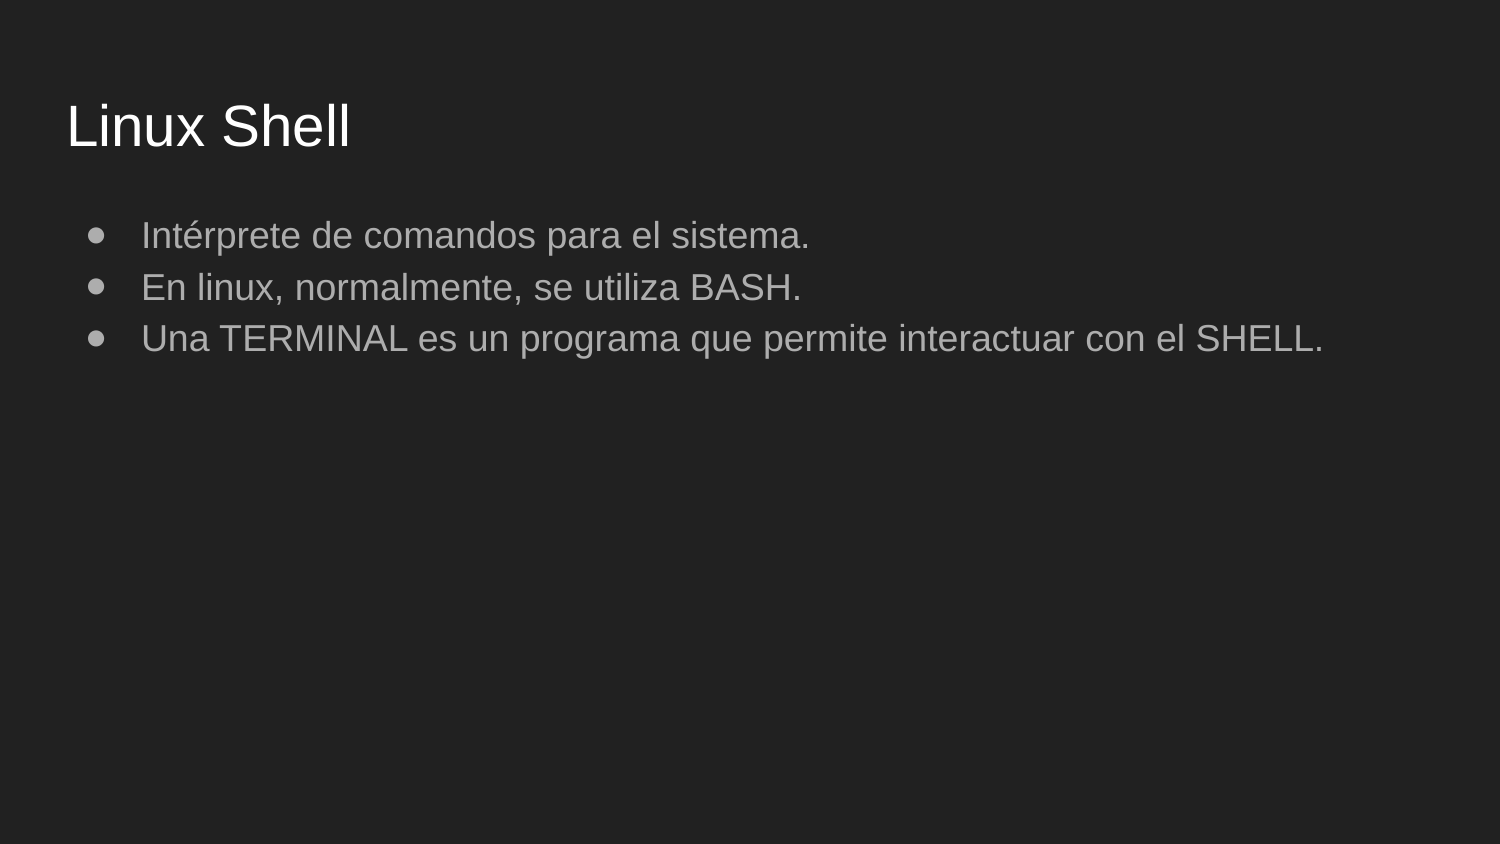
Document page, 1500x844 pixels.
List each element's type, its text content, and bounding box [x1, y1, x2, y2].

title Linux Shell [51, 72, 1449, 167]
list Intérprete de comandos para el sistema. En linux, normalmente, se utiliza BASH. Una TERMINAL es un programa que permite interactuar con el SHELL. [51, 189, 1449, 750]
